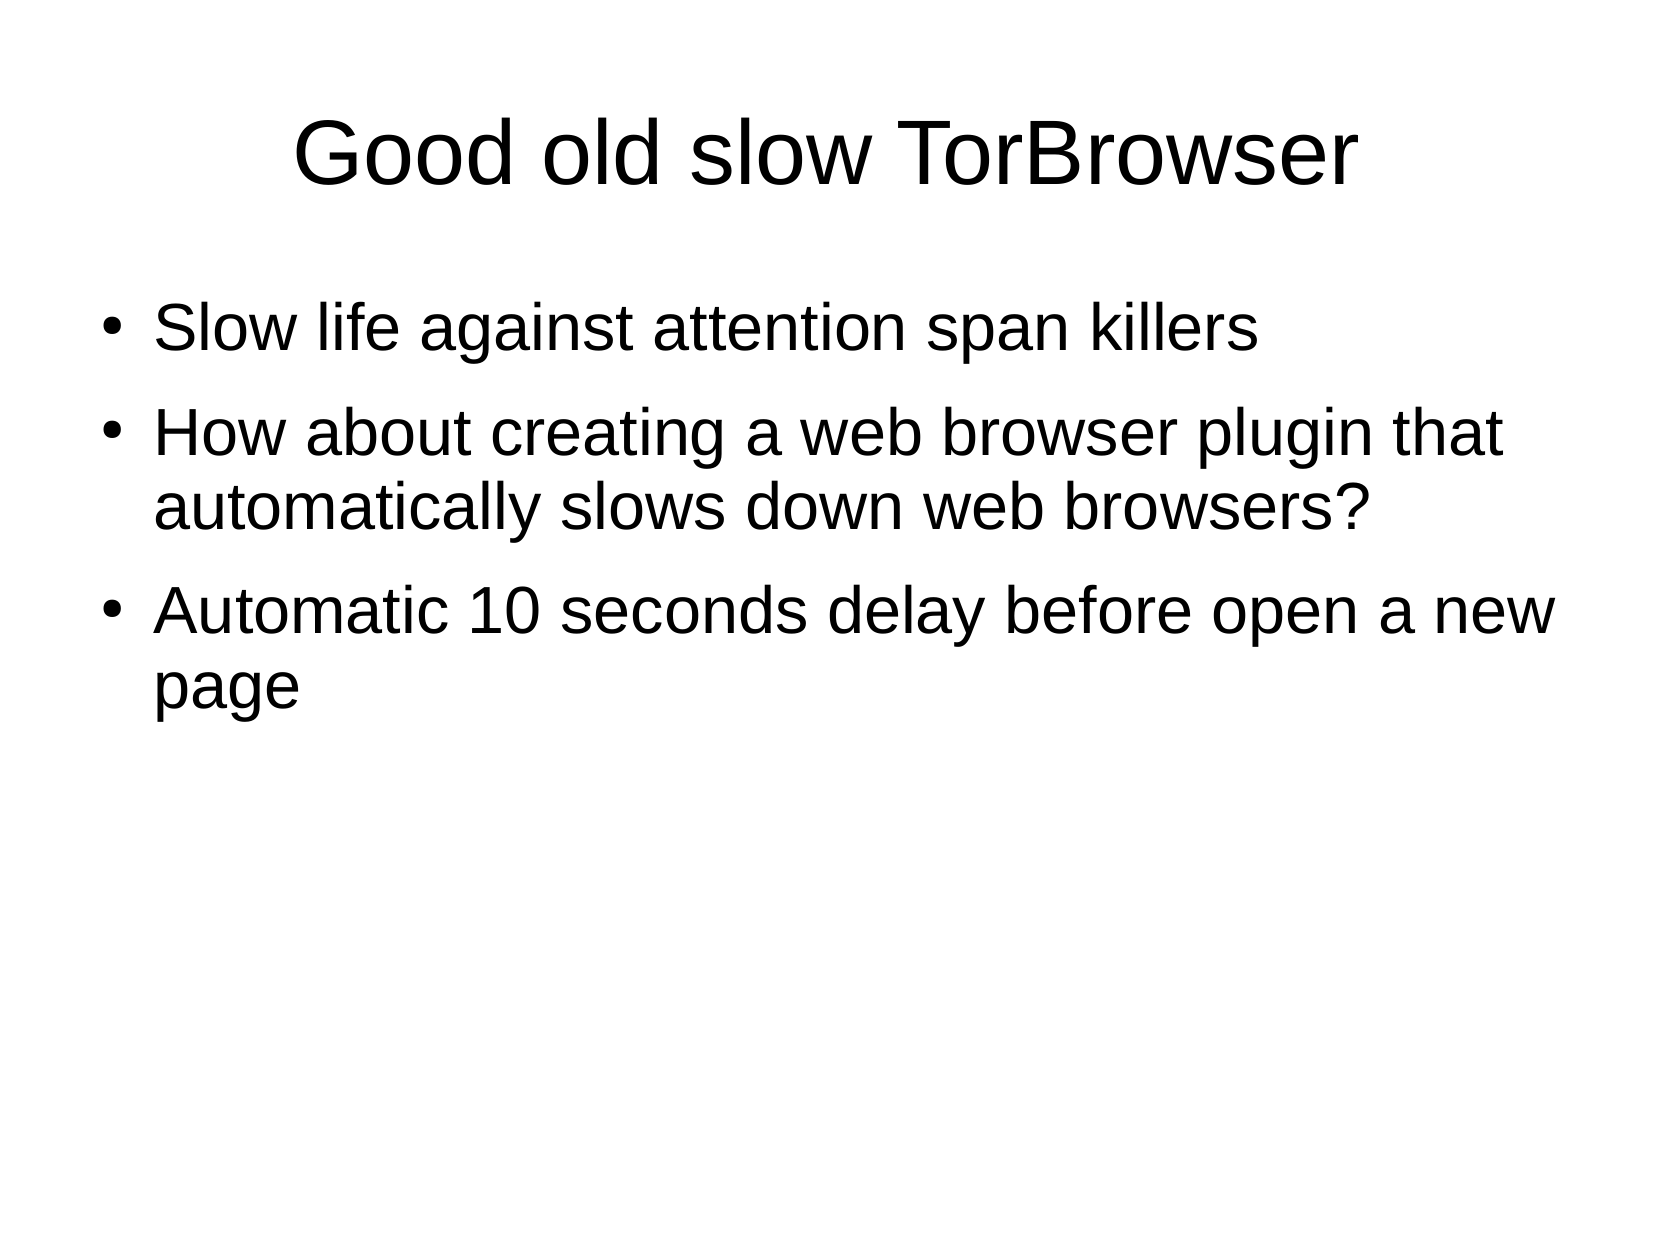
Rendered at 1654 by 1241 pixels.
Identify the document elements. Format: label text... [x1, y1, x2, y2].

title Good old slow TorBrowser [82, 49, 1571, 257]
list Slow life against attention span killers How about creating a web browser plugin that automatically slows down web browsers? Automatic 10 seconds delay before open a new page [82, 290, 1571, 1010]
